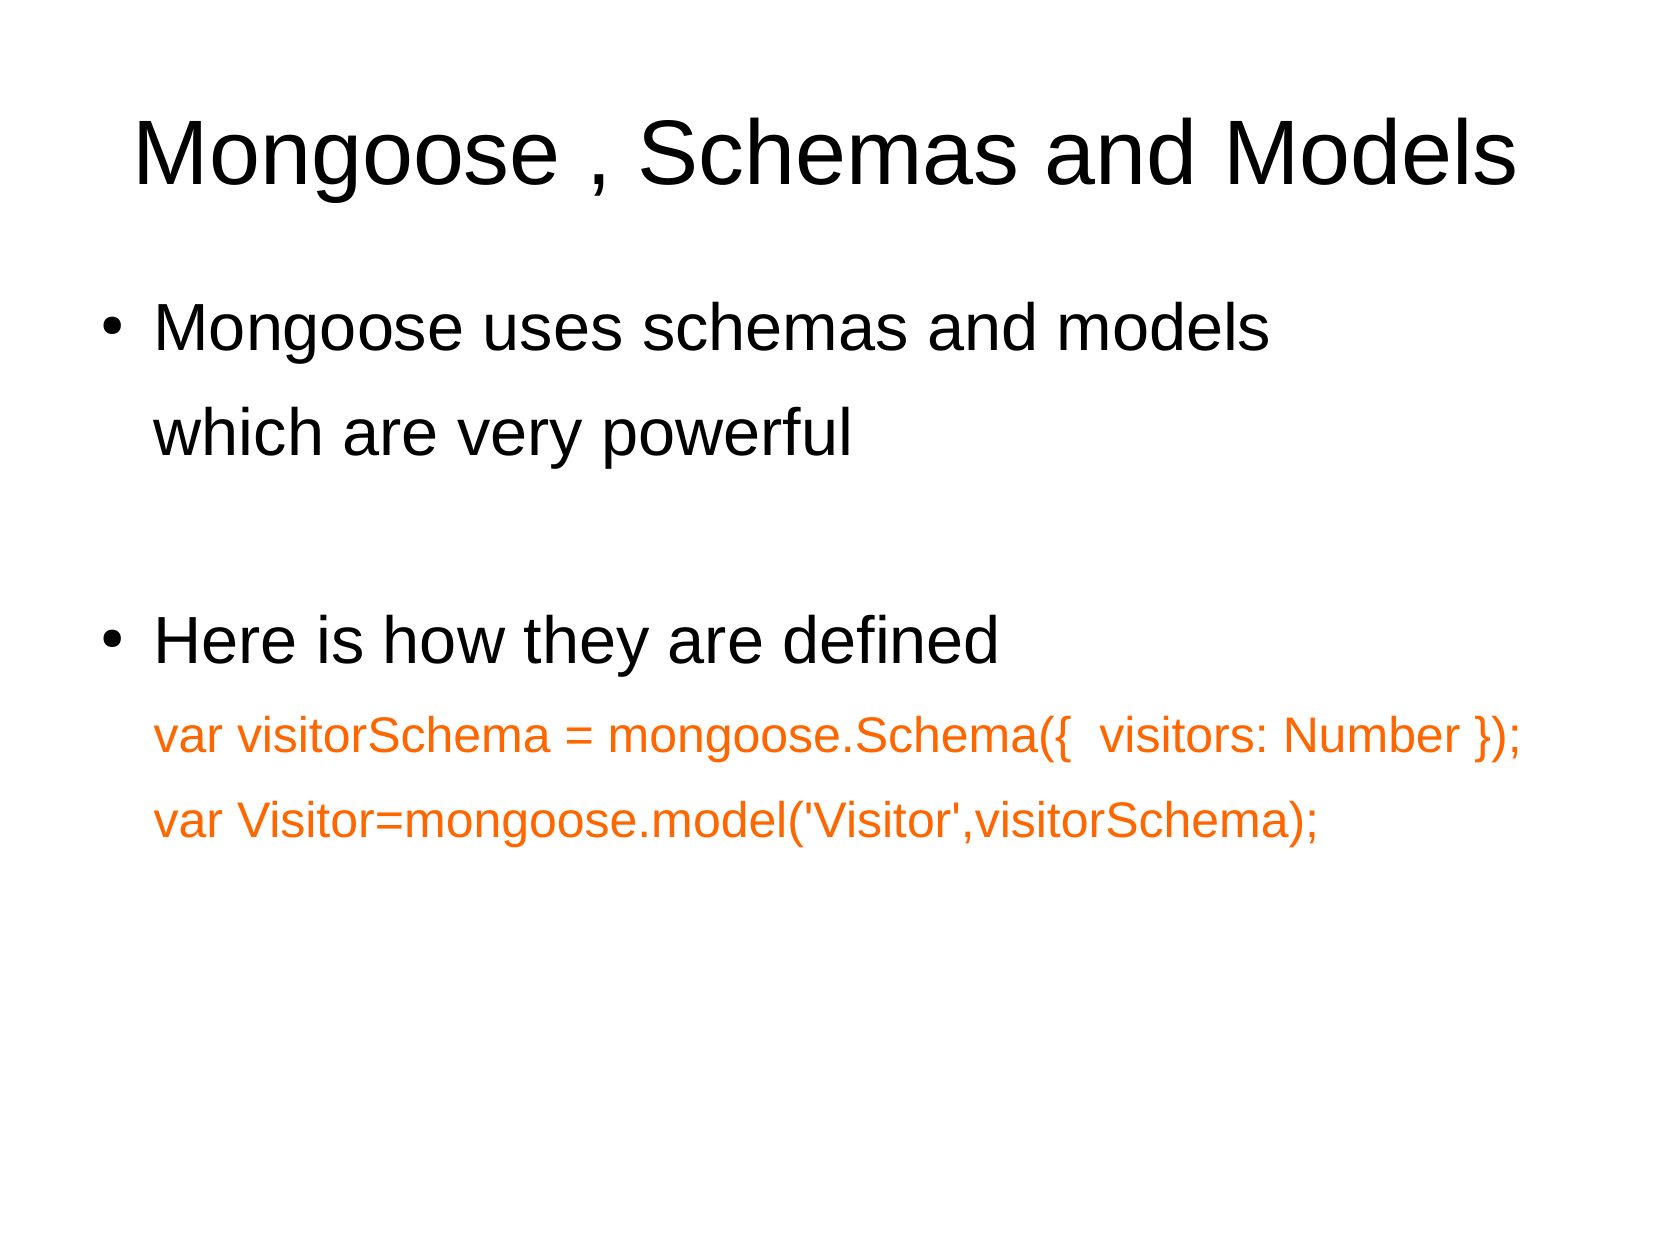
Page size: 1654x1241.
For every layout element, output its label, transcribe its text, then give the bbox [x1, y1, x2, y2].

title Mongoose , Schemas and Models [82, 49, 1571, 257]
list Mongoose uses schemas and models which are very powerful Here is how they are defined var visitorSchema = mongoose.Schema({ visitors: Number }); var Visitor=mongoose.model('Visitor',visitorSchema); [82, 290, 1571, 1010]
